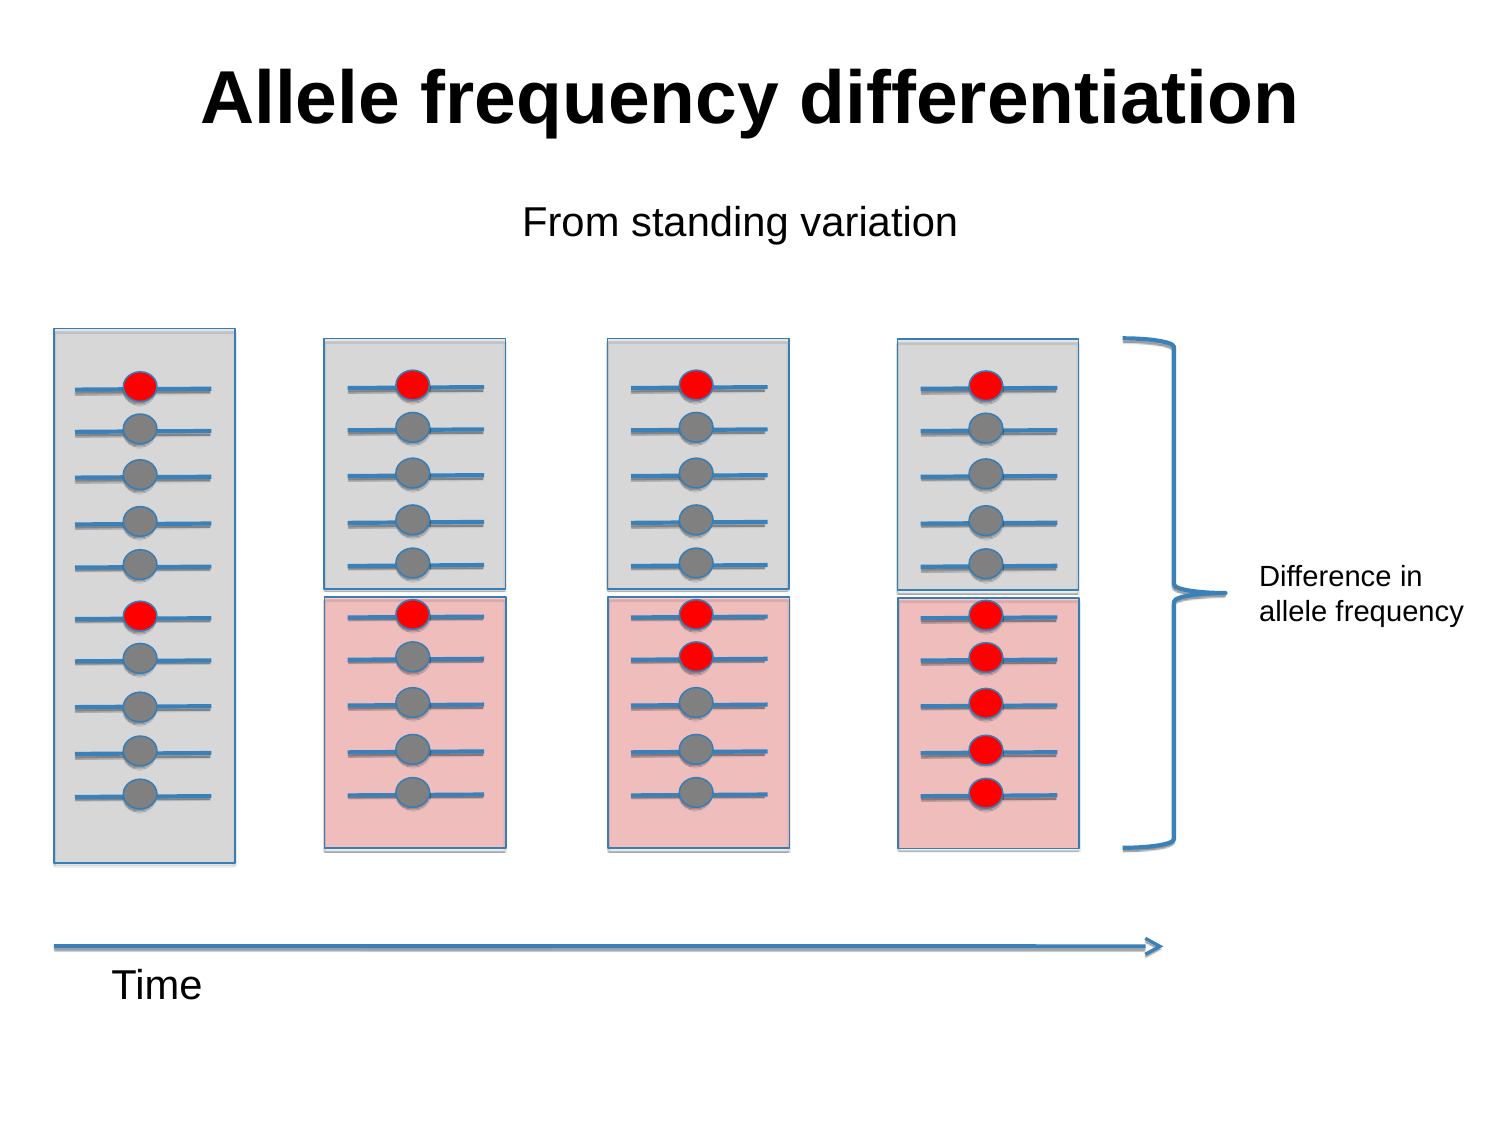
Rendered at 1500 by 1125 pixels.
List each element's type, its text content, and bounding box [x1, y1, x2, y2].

text_box Time [96, 950, 218, 1016]
text_box [324, 596, 506, 848]
text_box [324, 338, 506, 590]
text_box Difference in allele frequency [1244, 549, 1480, 635]
text_box From standing variation [507, 187, 974, 253]
text_box [53, 328, 236, 863]
text_box [897, 339, 1079, 590]
text_box [607, 338, 789, 590]
title Allele frequency differentiation [75, 0, 1425, 188]
text_box [897, 597, 1080, 849]
text_box [608, 596, 790, 848]
